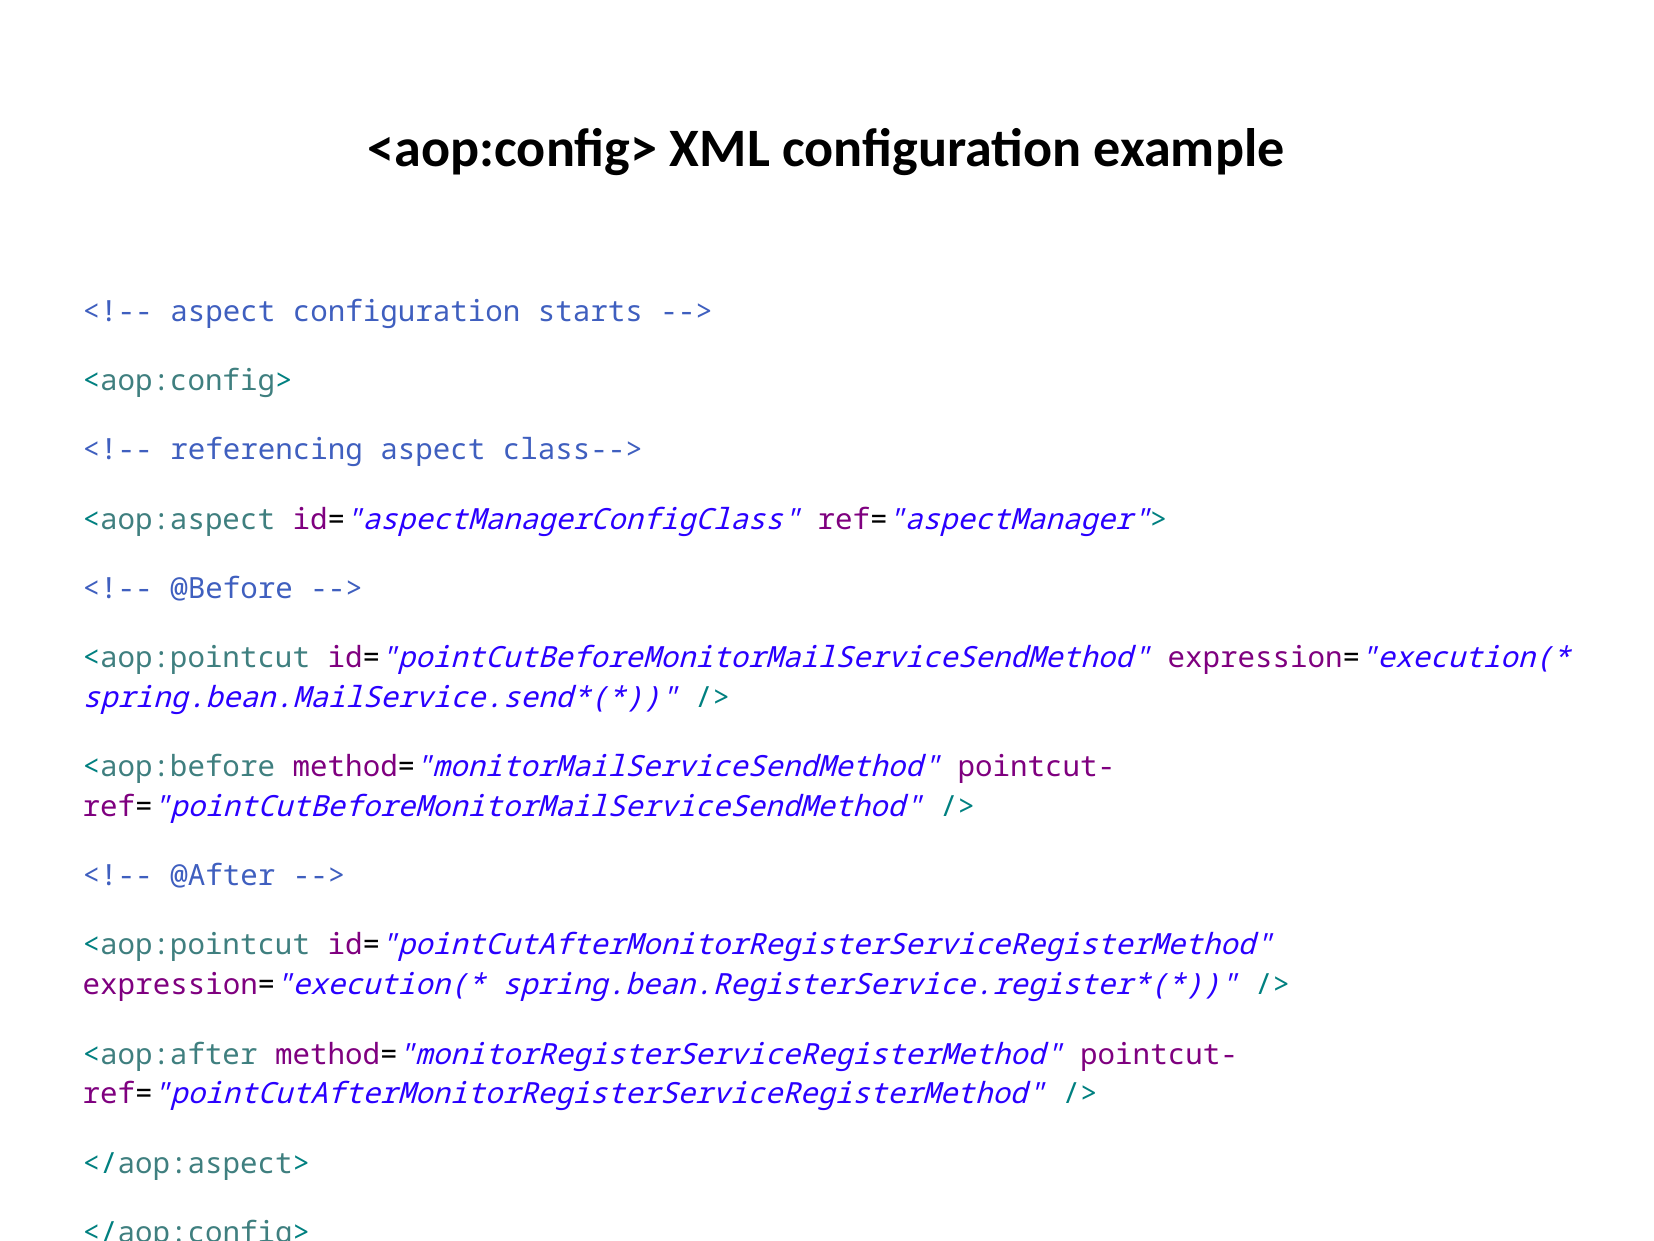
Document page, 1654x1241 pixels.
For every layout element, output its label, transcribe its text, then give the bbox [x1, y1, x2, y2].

title <aop:config> XML configuration example [82, 49, 1571, 257]
list <!-- aspect configuration starts --> <aop:config> <!-- referencing aspect class--> <aop:aspect id="aspectManagerConfigClass" ref="aspectManager"> <!-- @Before --> <aop:pointcut id="pointCutBeforeMonitorMailServiceSendMethod" expression="execution(* spring.bean.MailService.send*(*))" /> <aop:before method="monitorMailServiceSendMethod" pointcut-ref="pointCutBeforeMonitorMailServiceSendMethod" /> <!-- @After --> <aop:pointcut id="pointCutAfterMonitorRegisterServiceRegisterMethod" expression="execution(* spring.bean.RegisterService.register*(*))" /> <aop:after method="monitorRegisterServiceRegisterMethod" pointcut-ref="pointCutAfterMonitorRegisterServiceRegisterMethod" /> </aop:aspect> </aop:config> [82, 290, 1571, 1191]
